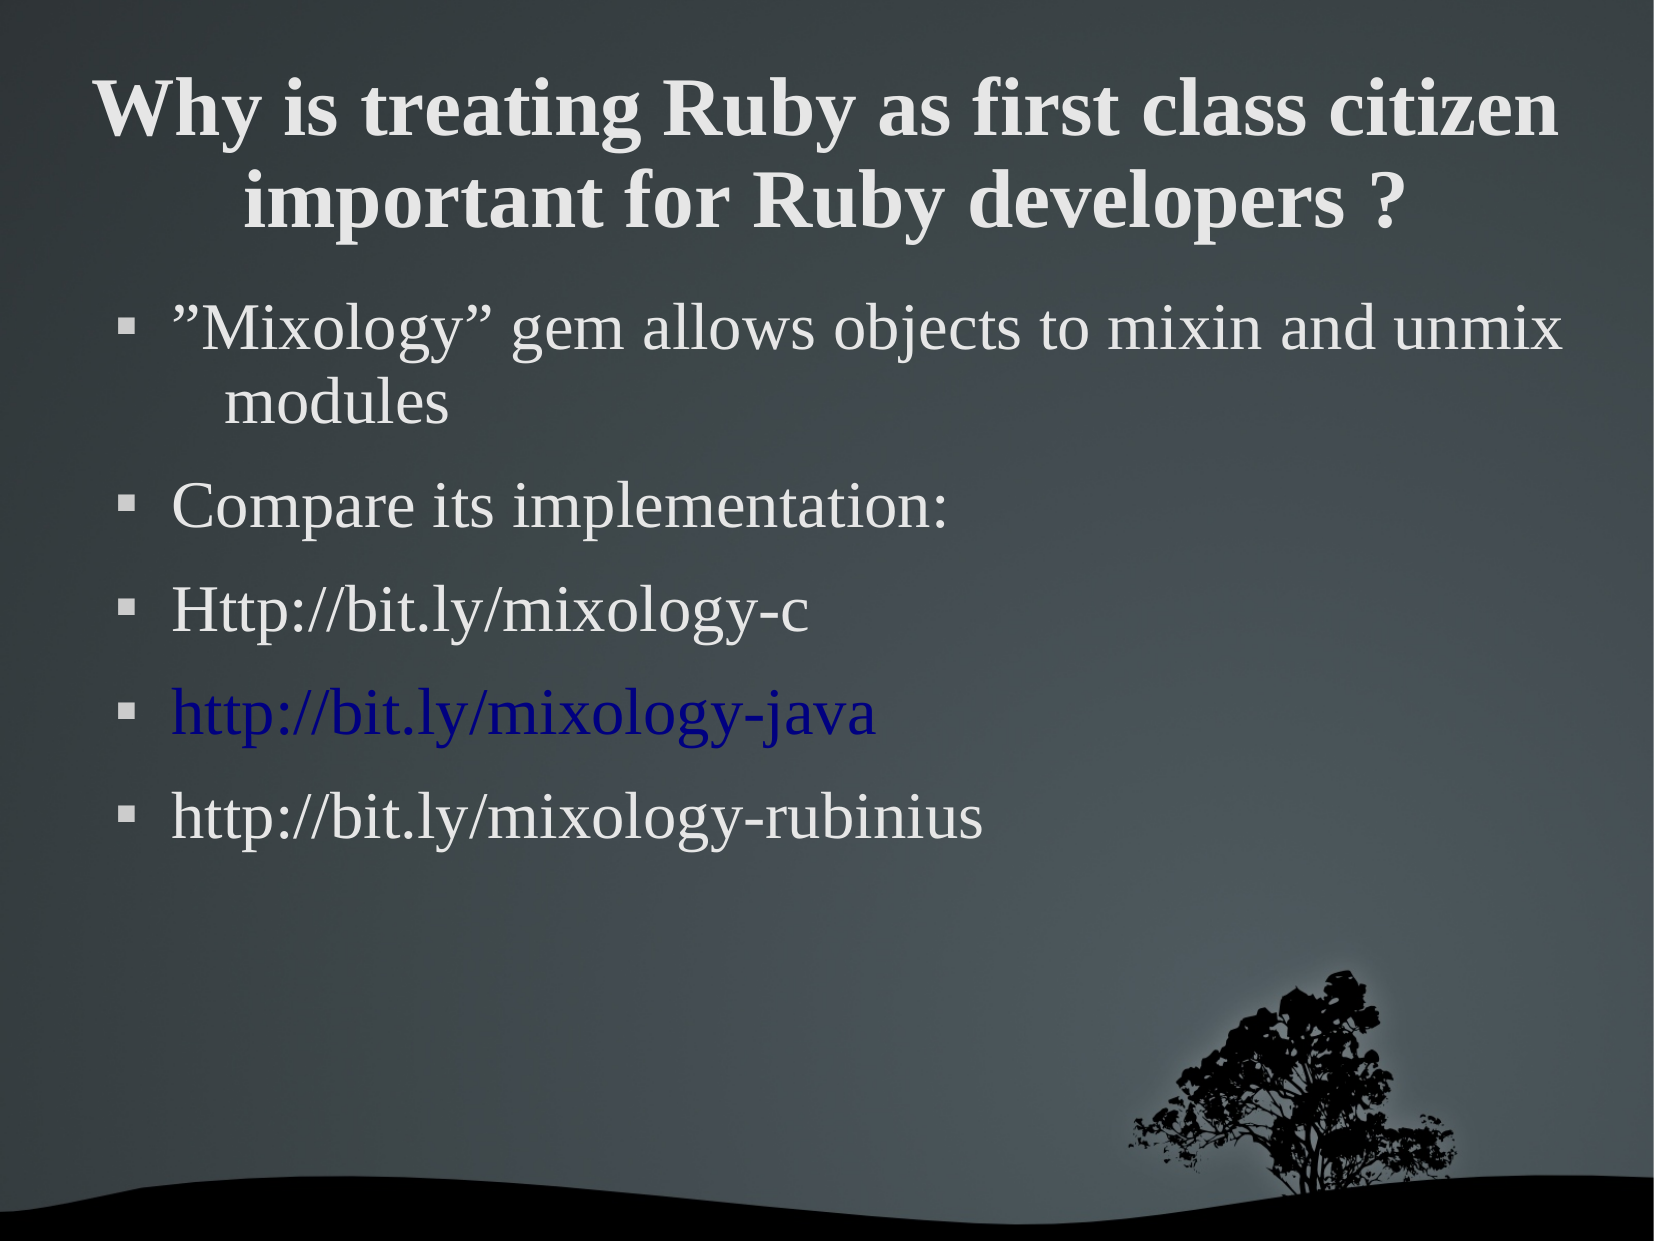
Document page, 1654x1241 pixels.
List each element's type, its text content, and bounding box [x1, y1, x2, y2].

list ”Mixology” gem allows objects to mixin and unmix modules Compare its implementation: Http://bit.ly/mixology-c http://bit.ly/mixology-java http://bit.ly/mixology-rubinius [82, 290, 1571, 1094]
title Why is treating Ruby as first class citizen important for Ruby developers ? [82, 44, 1571, 262]
picture [0, 0, 1654, 1241]
